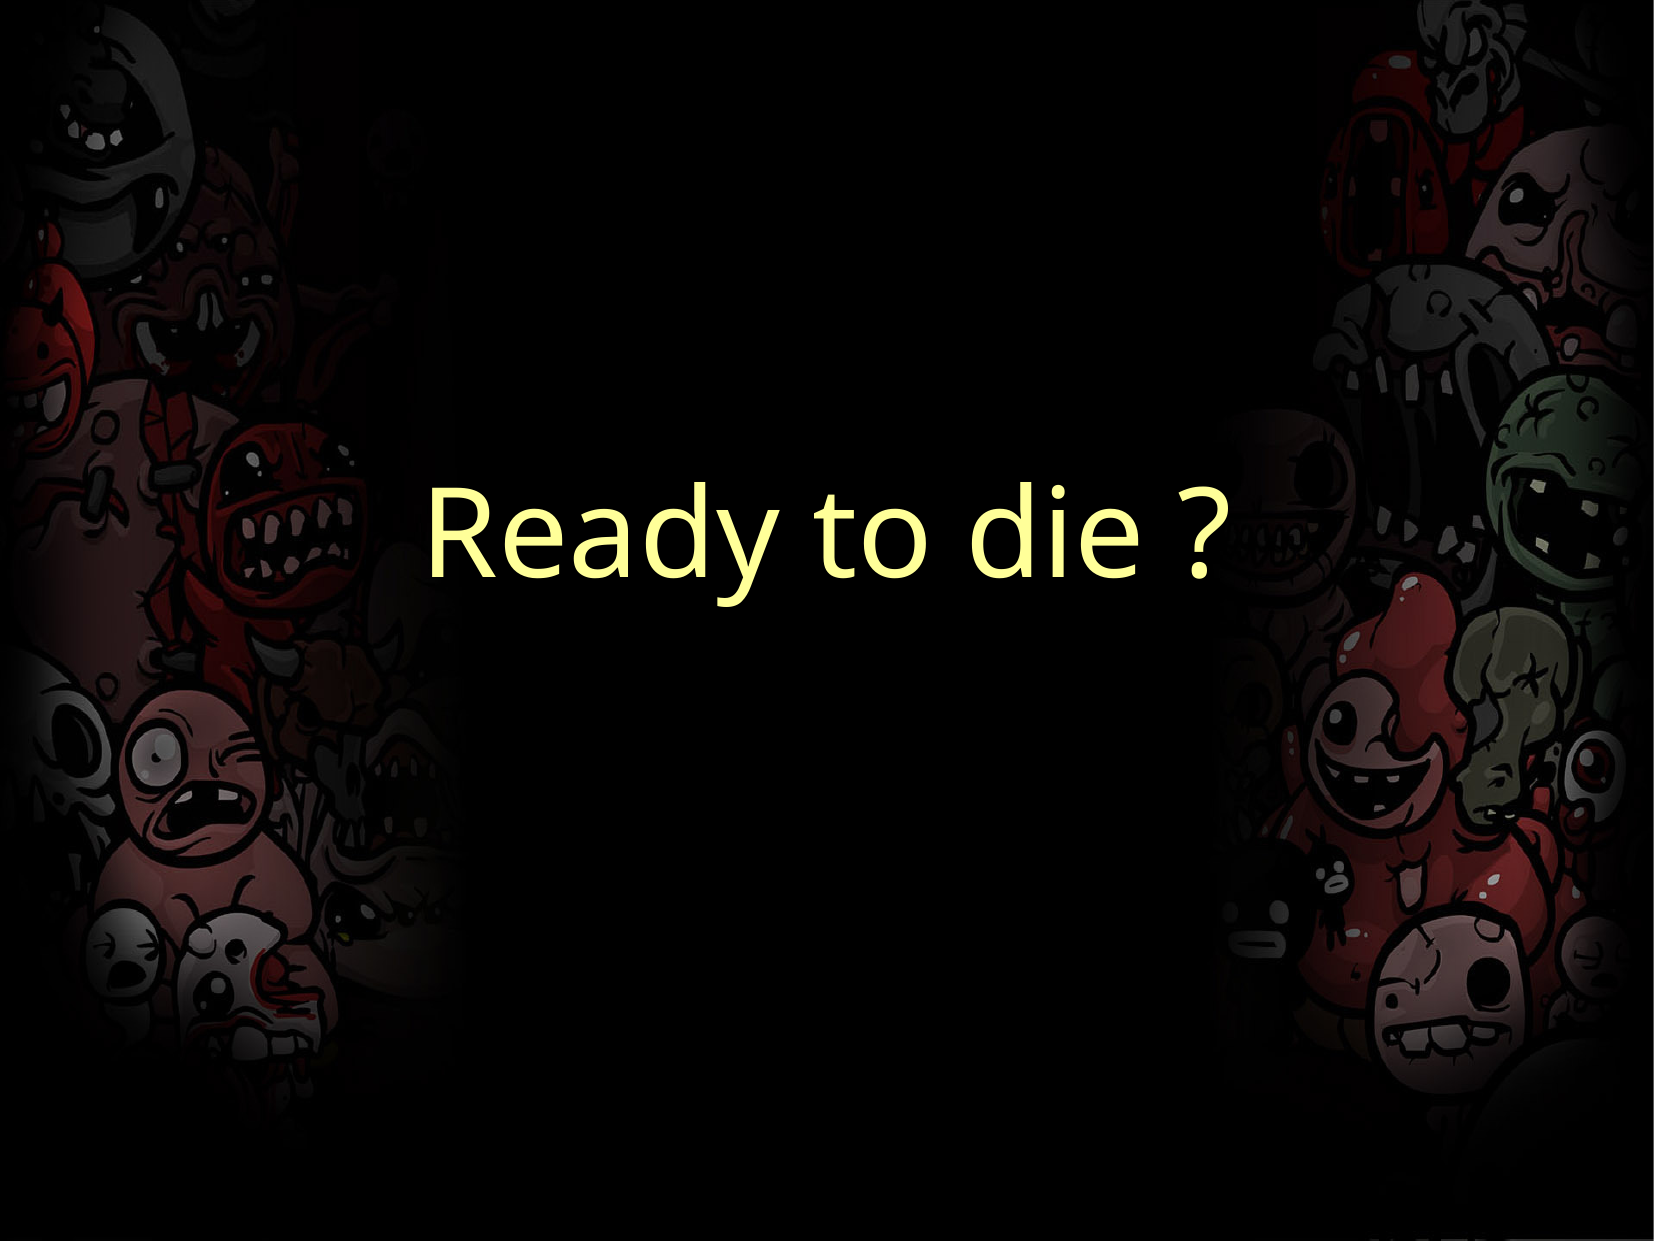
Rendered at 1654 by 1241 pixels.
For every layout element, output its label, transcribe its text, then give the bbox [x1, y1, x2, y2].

subtitle Ready to die ? [82, 49, 1571, 1010]
picture [0, 0, 1654, 1241]
